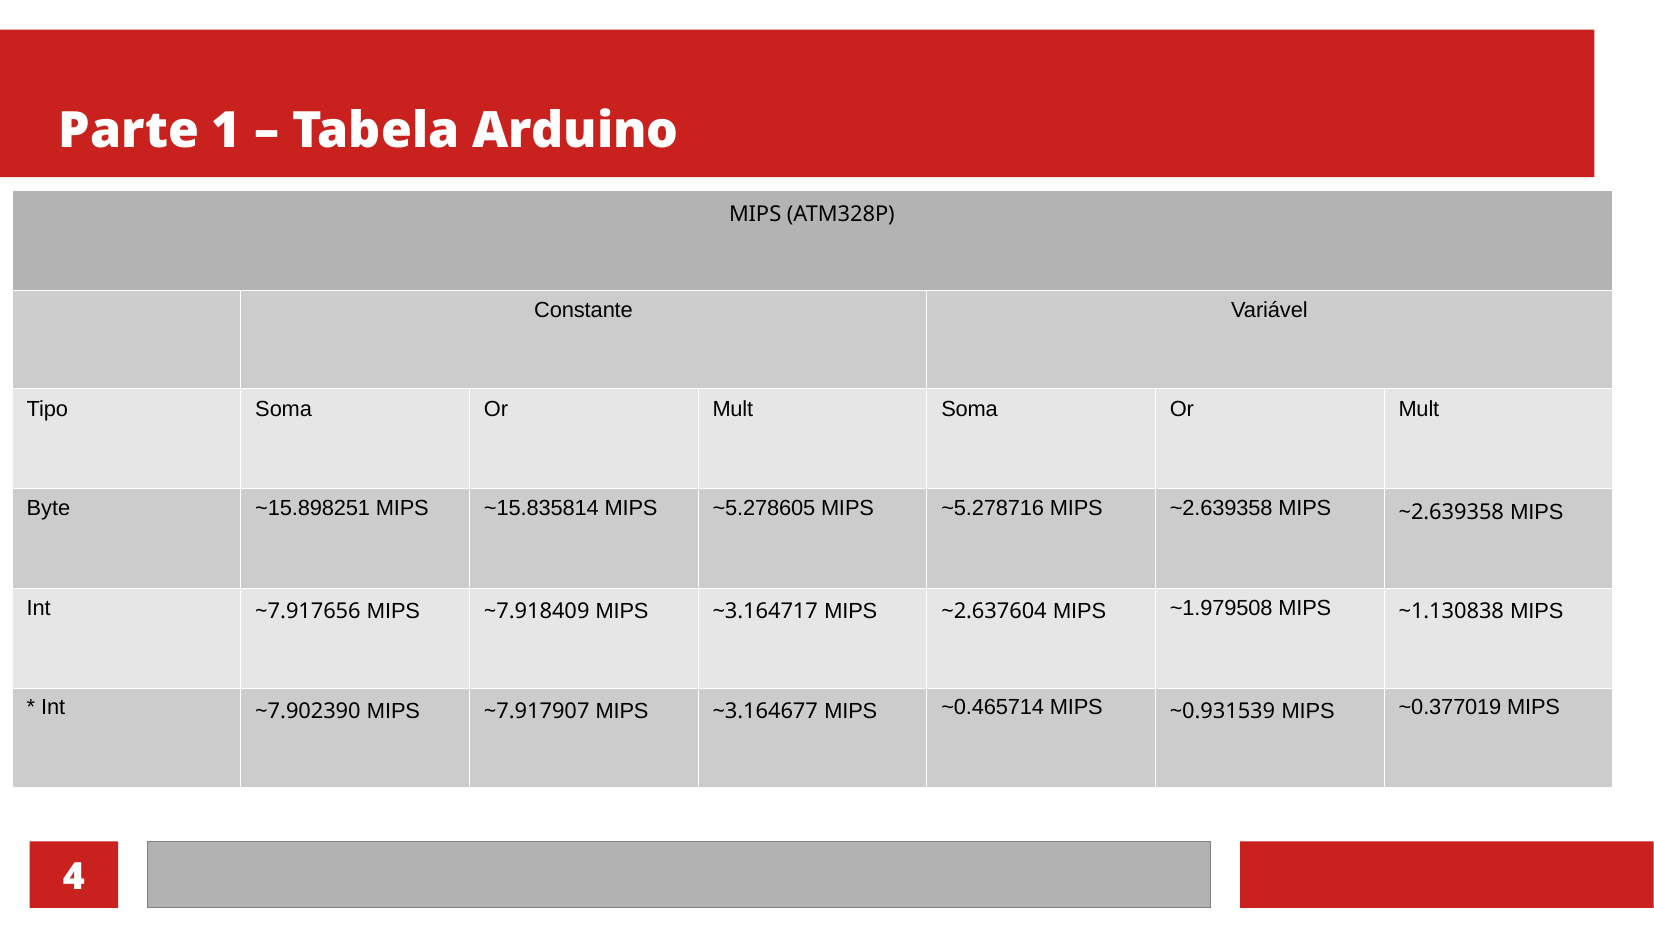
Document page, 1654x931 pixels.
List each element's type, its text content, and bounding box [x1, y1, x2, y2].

table_cell ~0.931539 MIPS [1156, 689, 1384, 787]
table_cell Soma [927, 389, 1155, 488]
table_cell ~2.639358 MIPS [1385, 489, 1612, 588]
table_header MIPS (ATM328P) [13, 191, 1612, 290]
table_cell ~7.917907 MIPS [470, 689, 698, 787]
table_cell Mult [699, 389, 926, 488]
table_cell ~3.164717 MIPS [699, 589, 926, 688]
table_cell Byte [13, 489, 240, 588]
table_cell * Int [13, 689, 240, 787]
table_cell Or [1156, 389, 1384, 488]
table_cell ~2.637604 MIPS [927, 589, 1155, 688]
table_cell ~7.902390 MIPS [241, 689, 469, 787]
table_cell Tipo [13, 389, 240, 488]
table_cell ~5.278716 MIPS [927, 489, 1155, 588]
table_cell Soma [241, 389, 469, 488]
table_cell [13, 291, 240, 388]
table_cell ~3.164677 MIPS [699, 689, 926, 787]
table_cell ~1.130838 MIPS [1385, 589, 1612, 688]
table_cell ~7.918409 MIPS [470, 589, 698, 688]
table_cell ~1.979508 MIPS [1156, 589, 1384, 688]
table_cell Int [13, 589, 240, 688]
table_cell Constante [241, 291, 926, 388]
table_cell Variável [927, 291, 1612, 388]
title Parte 1 – Tabela Arduino [59, 44, 1595, 163]
table_cell Mult [1385, 389, 1612, 488]
table_cell ~2.639358 MIPS [1156, 489, 1384, 588]
table_cell ~0.465714 MIPS [927, 689, 1155, 787]
table_cell ~7.917656 MIPS [241, 589, 469, 688]
table_cell ~5.278605 MIPS [699, 489, 926, 588]
table_cell ~15.835814 MIPS [470, 489, 698, 588]
table_cell ~0.377019 MIPS [1385, 689, 1612, 787]
table_cell ~15.898251 MIPS [241, 489, 469, 588]
table_cell Or [470, 389, 698, 488]
